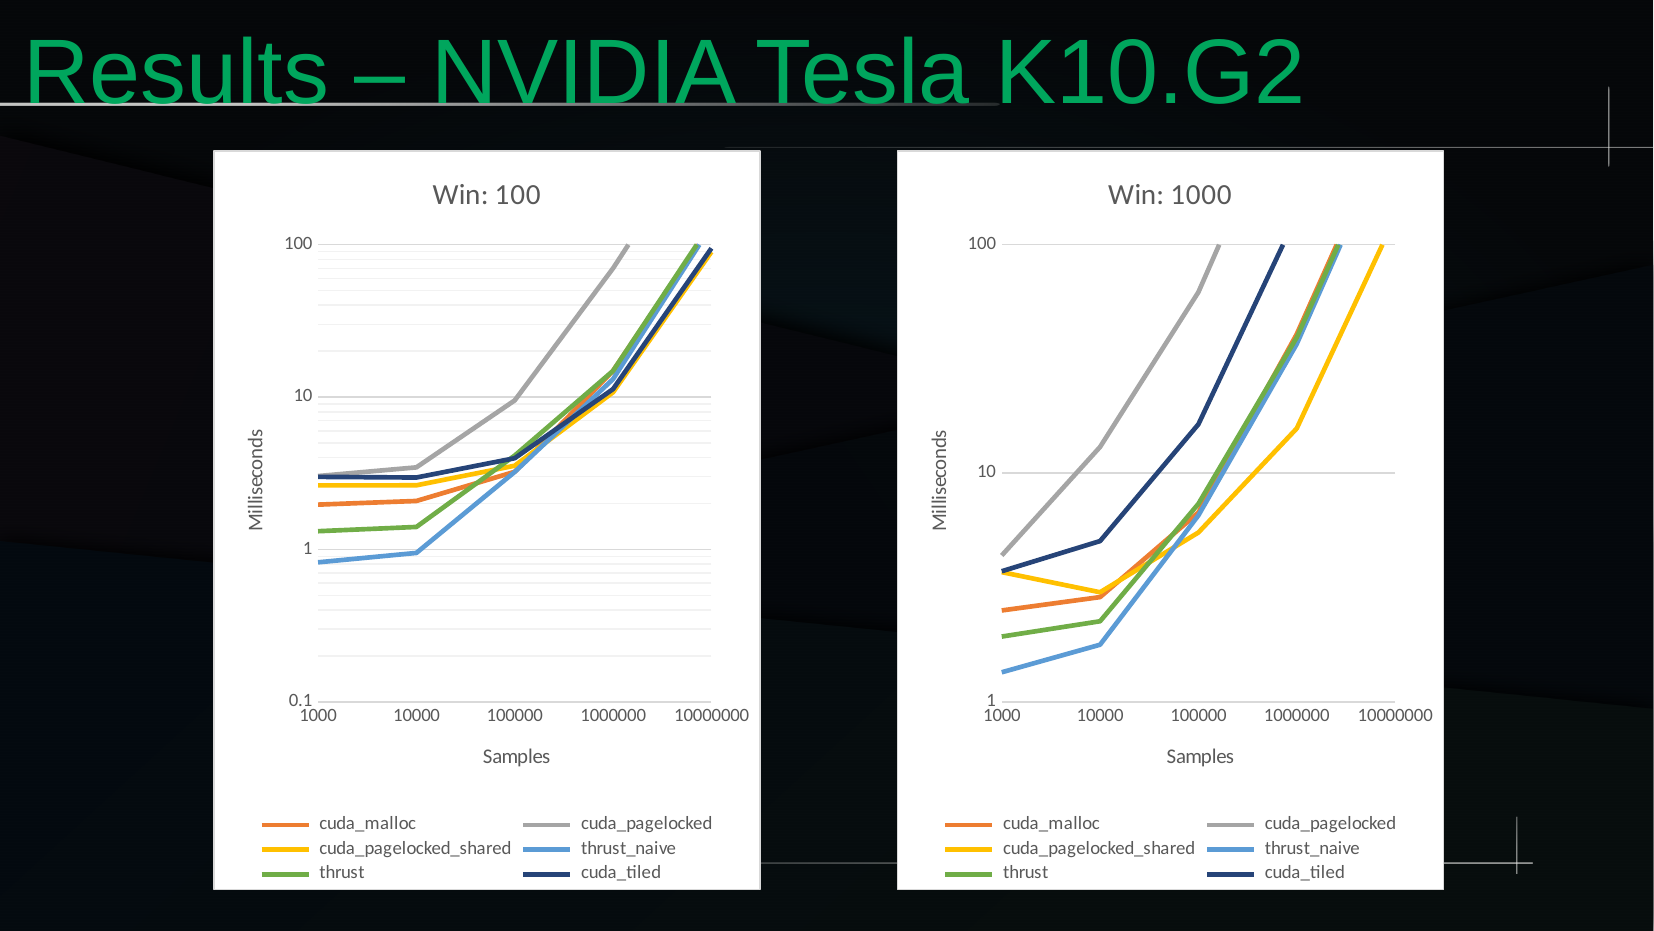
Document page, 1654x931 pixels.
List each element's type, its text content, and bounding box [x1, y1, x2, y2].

picture [0, 0, 1654, 931]
chart [896, 150, 1445, 891]
title Results – NVIDIA Tesla K10.G2 [23, 11, 1589, 119]
chart [213, 150, 761, 891]
